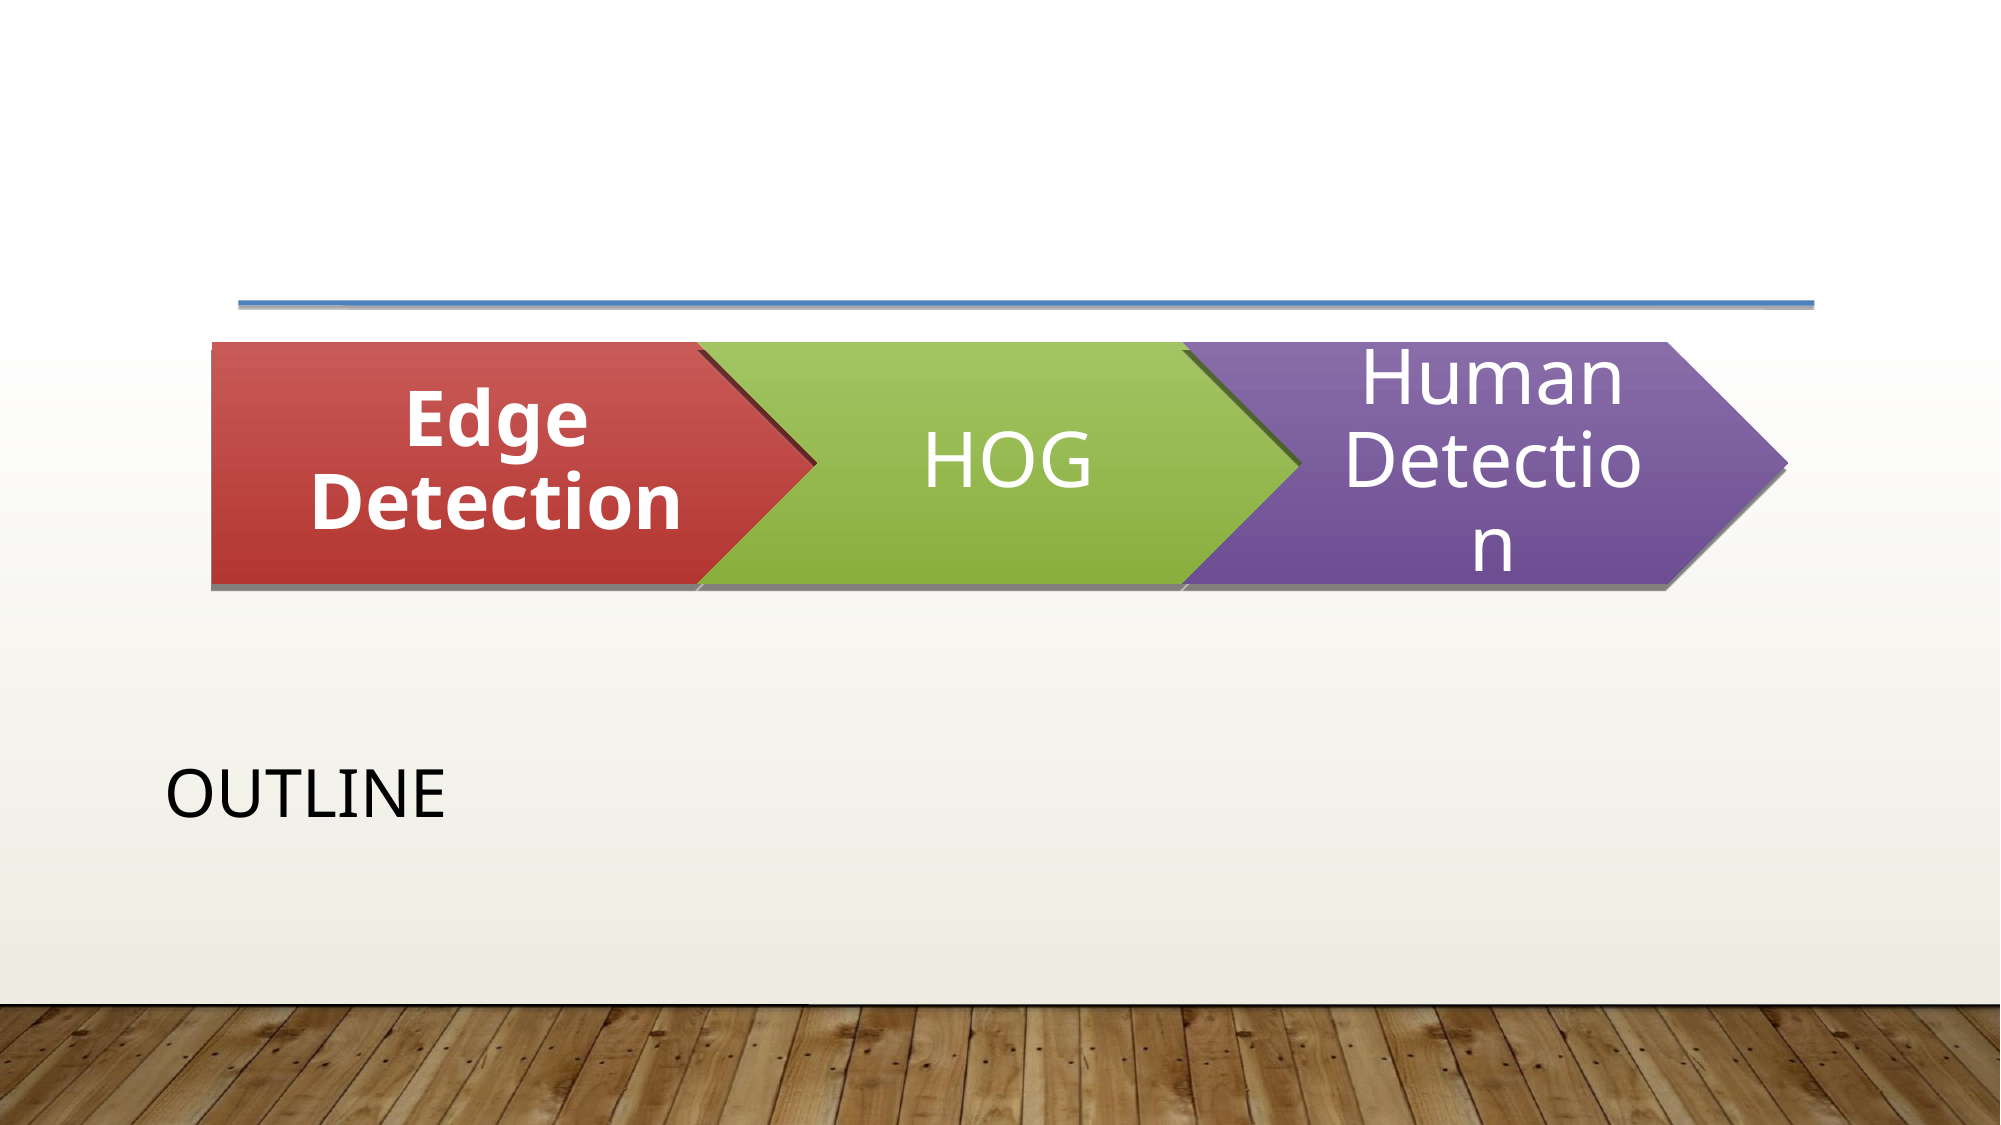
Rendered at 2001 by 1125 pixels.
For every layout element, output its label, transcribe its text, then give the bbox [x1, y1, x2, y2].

text_box Edge Detection [211, 341, 817, 585]
text_box Human Detection [1181, 341, 1789, 585]
picture [0, 1007, 2000, 1125]
text_box OUTLINE [149, 752, 1850, 965]
text_box HOG [696, 341, 1302, 585]
